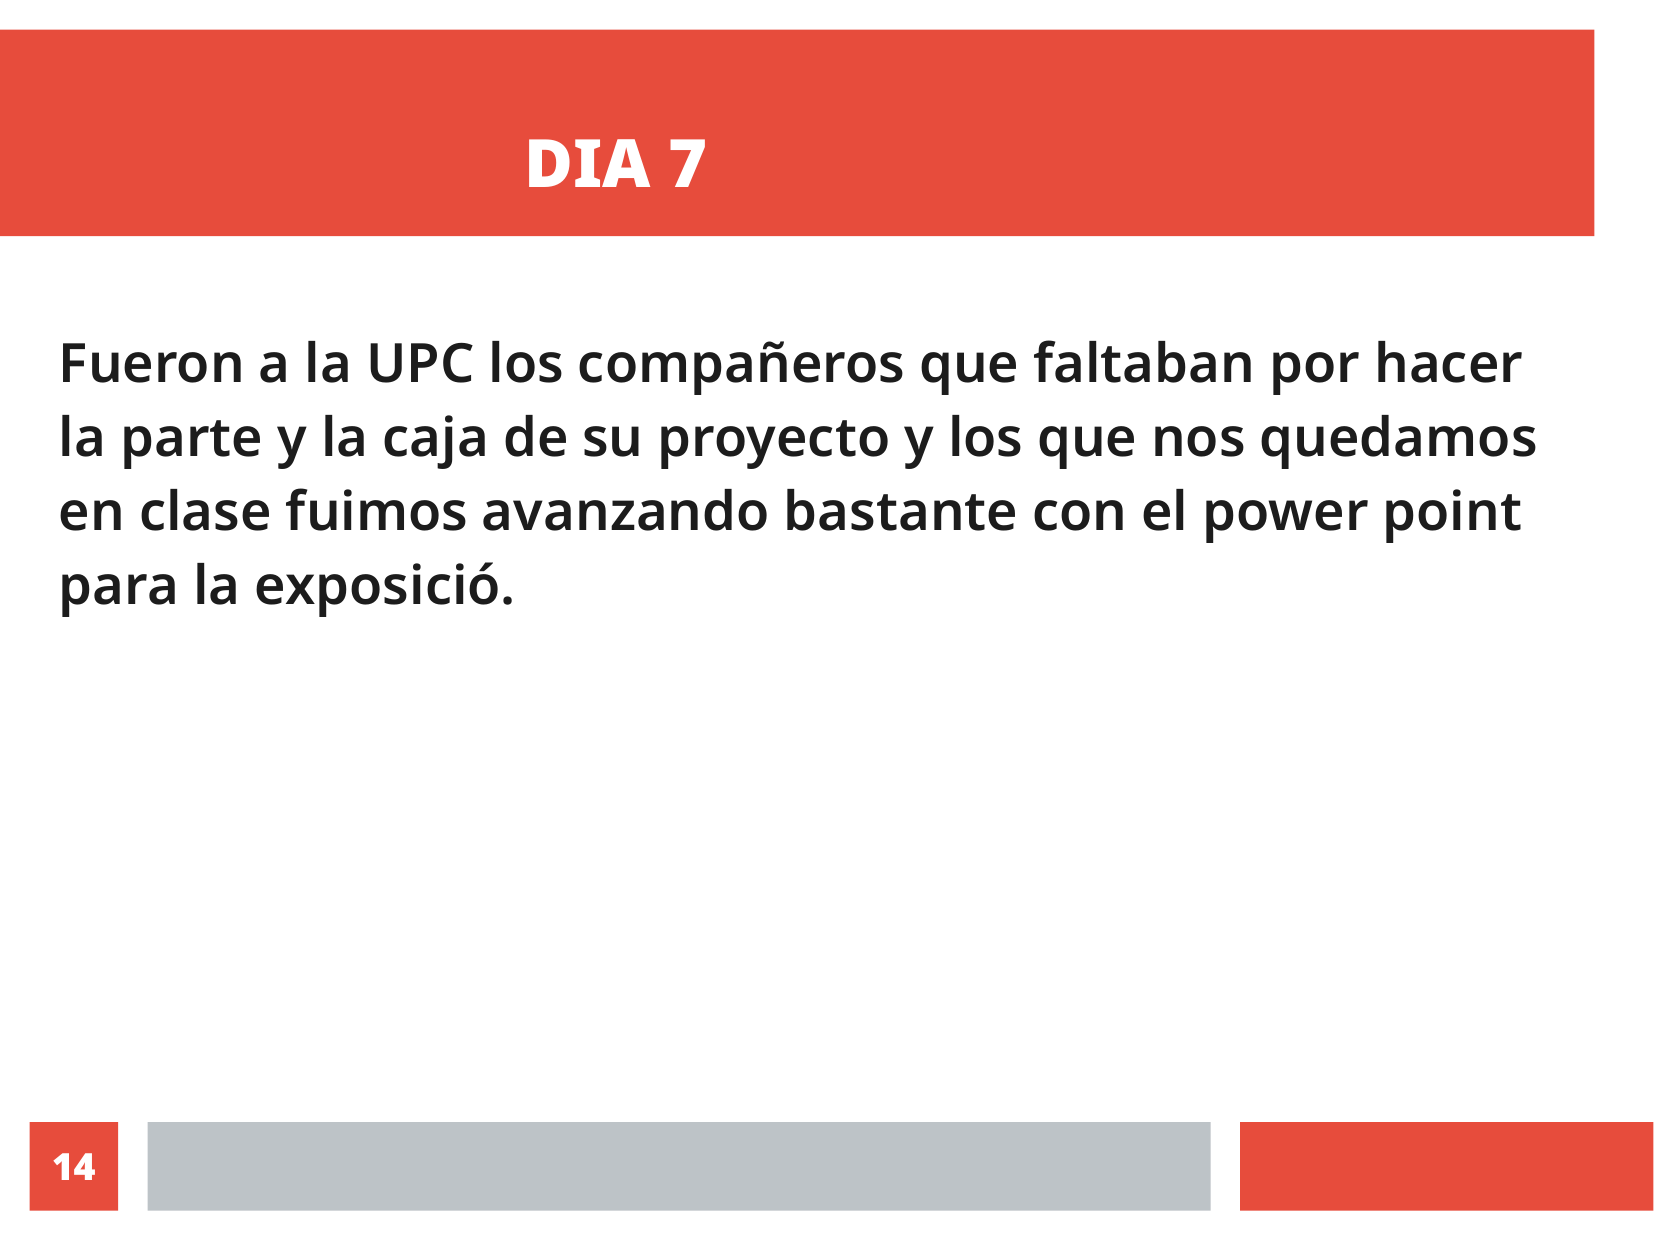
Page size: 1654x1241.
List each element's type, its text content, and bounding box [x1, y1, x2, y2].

title DIA 7 [59, 59, 1595, 207]
list Fueron a la UPC los compañeros que faltaban por hacer la parte y la caja de su proyecto y los que nos quedamos en clase fuimos avanzando bastante con el power point para la exposició. [59, 324, 1565, 1093]
